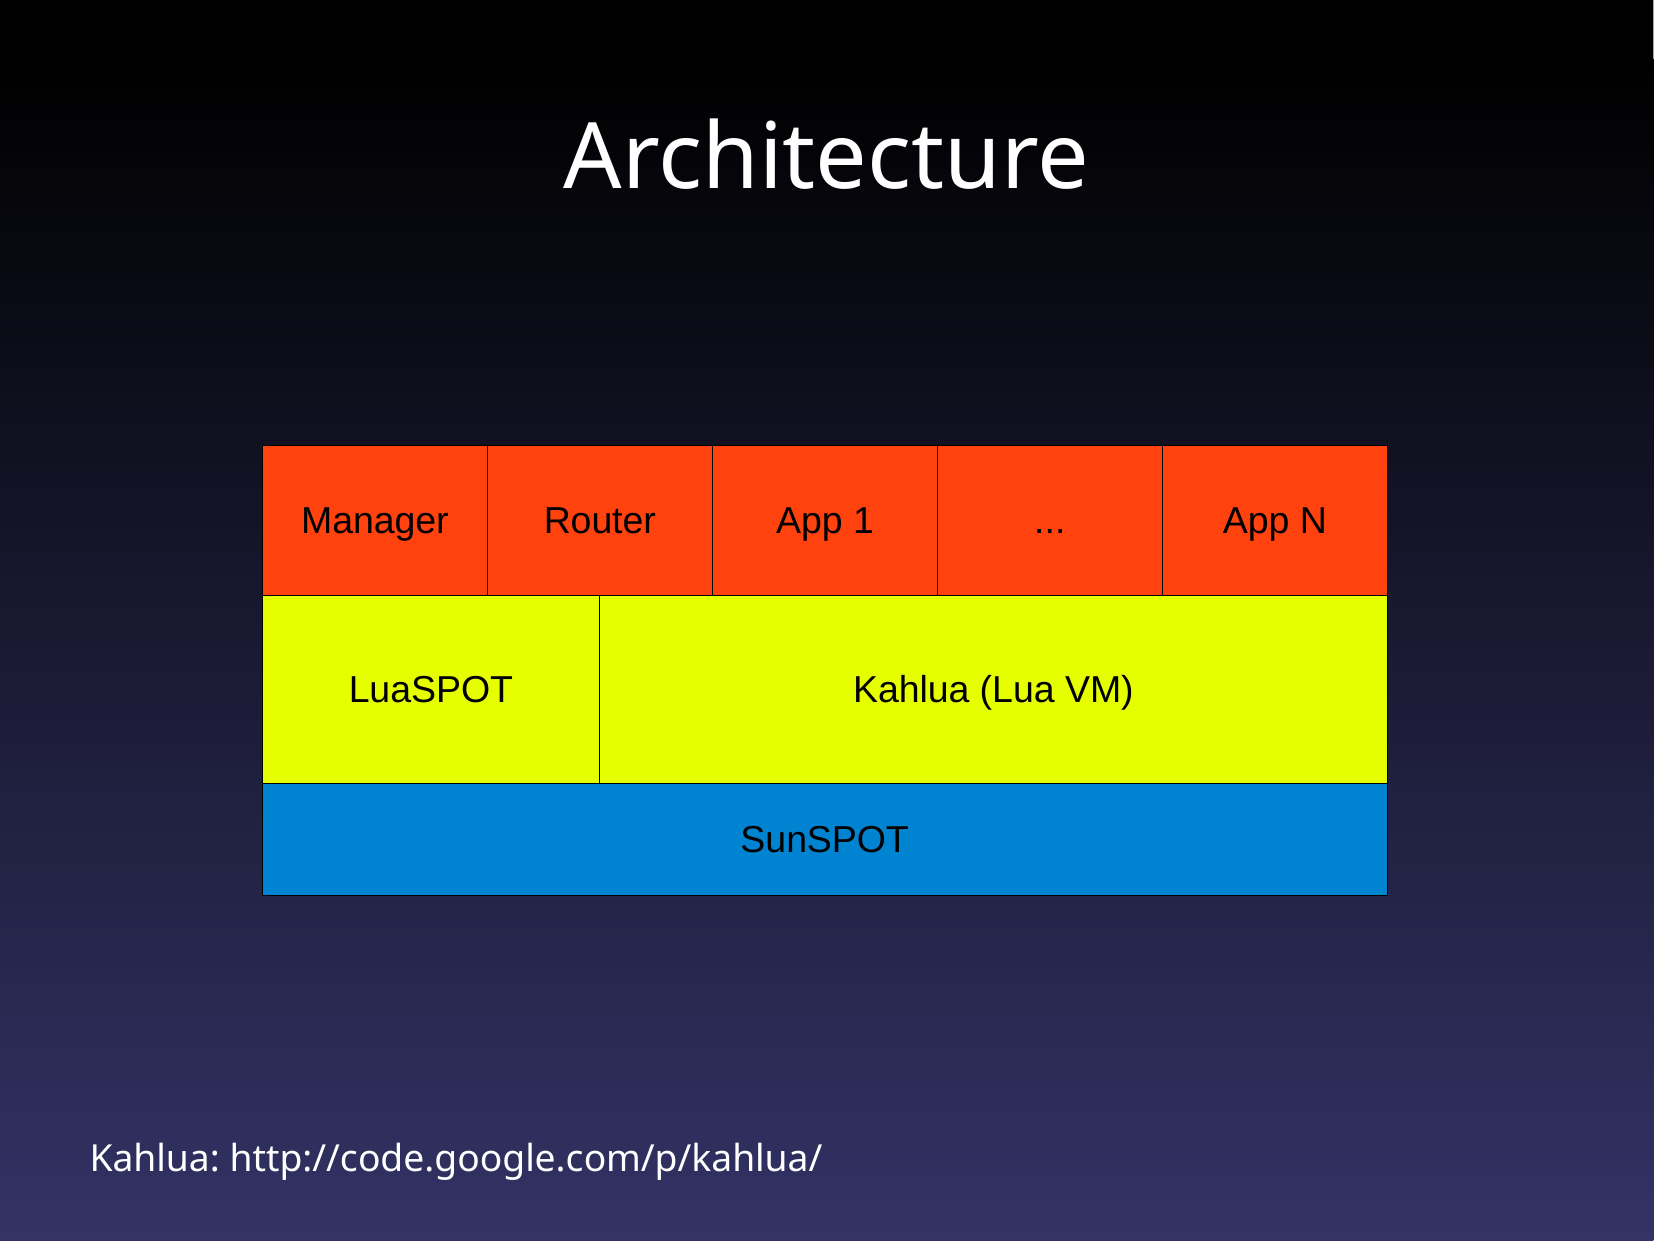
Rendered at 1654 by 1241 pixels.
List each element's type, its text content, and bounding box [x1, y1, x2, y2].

text_box Kahlua: http://code.google.com/p/kahlua/ [74, 1124, 844, 1183]
text_box ... [937, 445, 1162, 596]
text_box SunSPOT [262, 784, 1388, 896]
text_box Kahlua (Lua VM) [599, 596, 1388, 784]
text_box LuaSPOT [262, 596, 599, 784]
text_box App 1 [712, 445, 937, 596]
title Architecture [82, 49, 1571, 257]
text_box Manager [262, 445, 487, 596]
text_box App N [1162, 445, 1388, 596]
text_box Router [487, 445, 712, 596]
